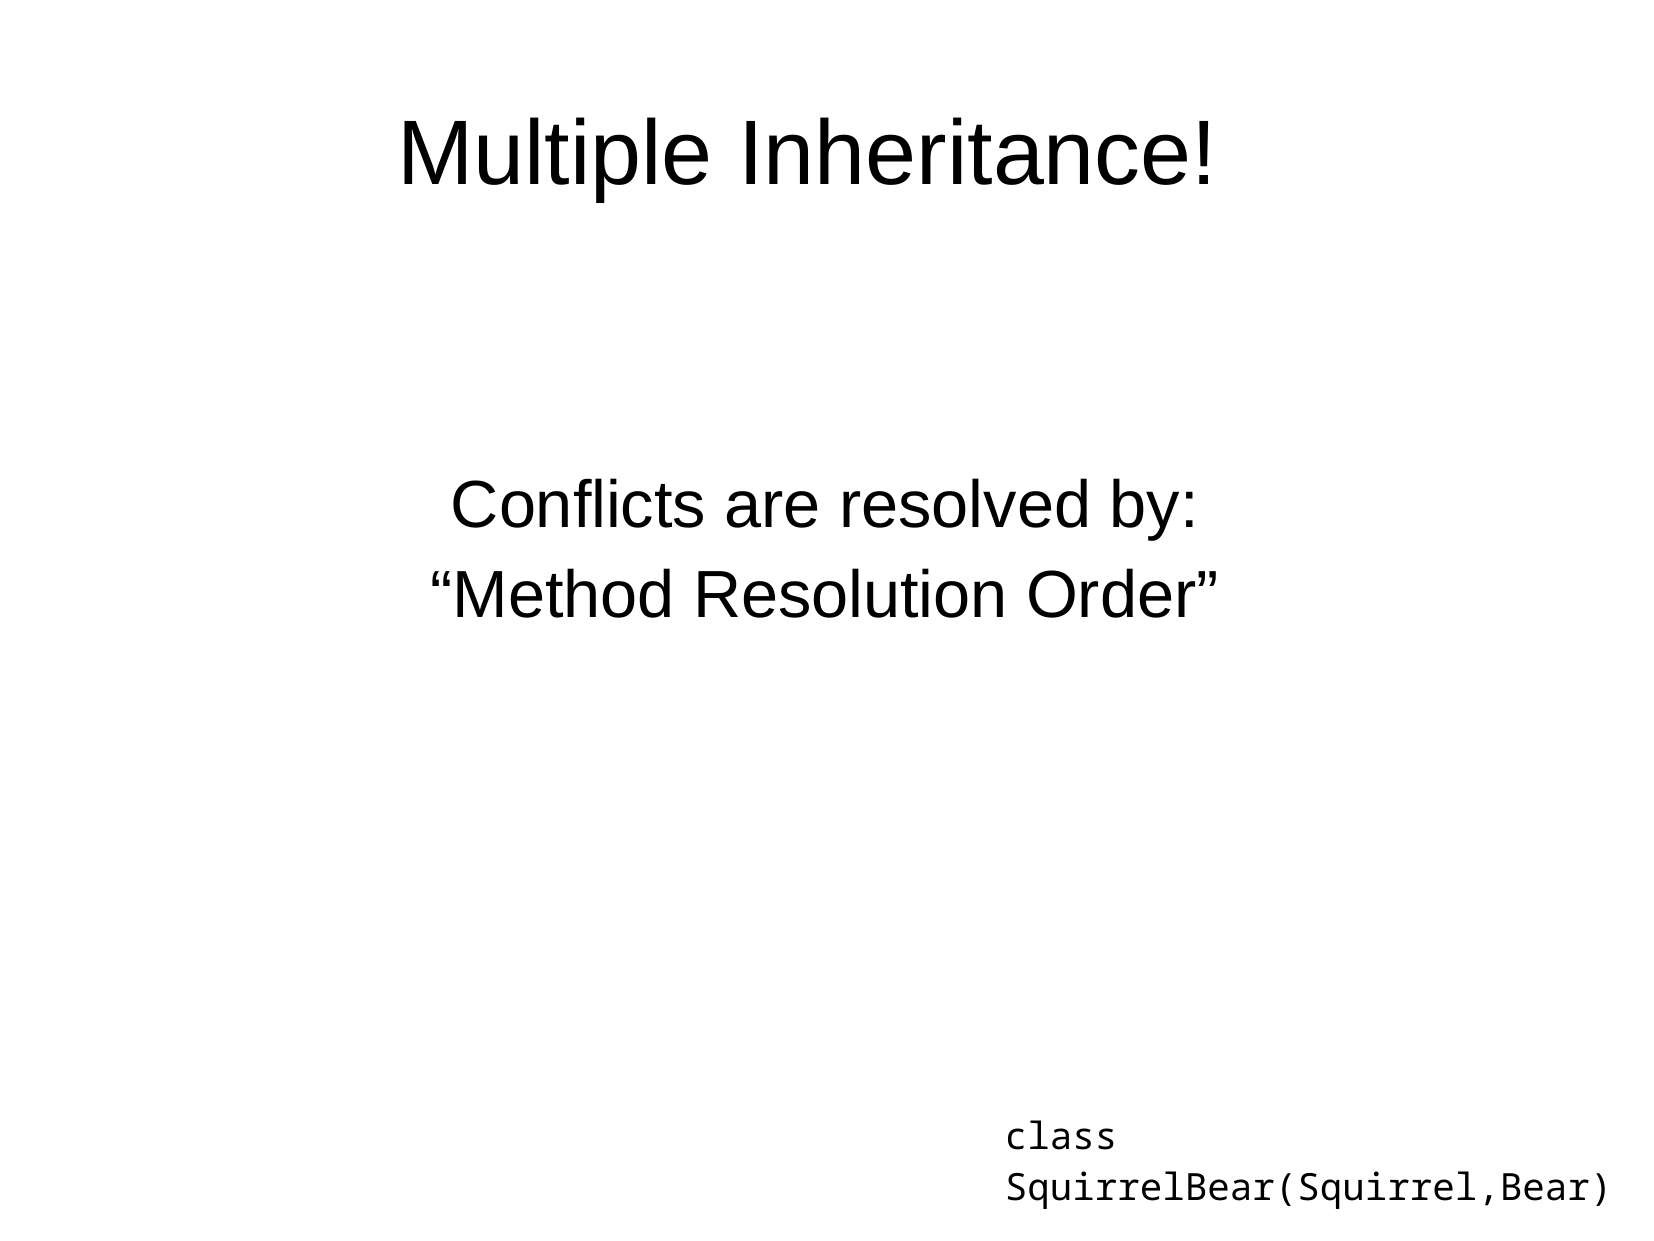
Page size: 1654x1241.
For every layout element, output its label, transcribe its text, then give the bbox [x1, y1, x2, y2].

list Conflicts are resolved by: “Method Resolution Order” [30, 466, 1621, 810]
title Multiple Inheritance! [45, 49, 1571, 257]
text_box class SquirrelBear(Squirrel,Bear) [990, 1102, 1654, 1156]
